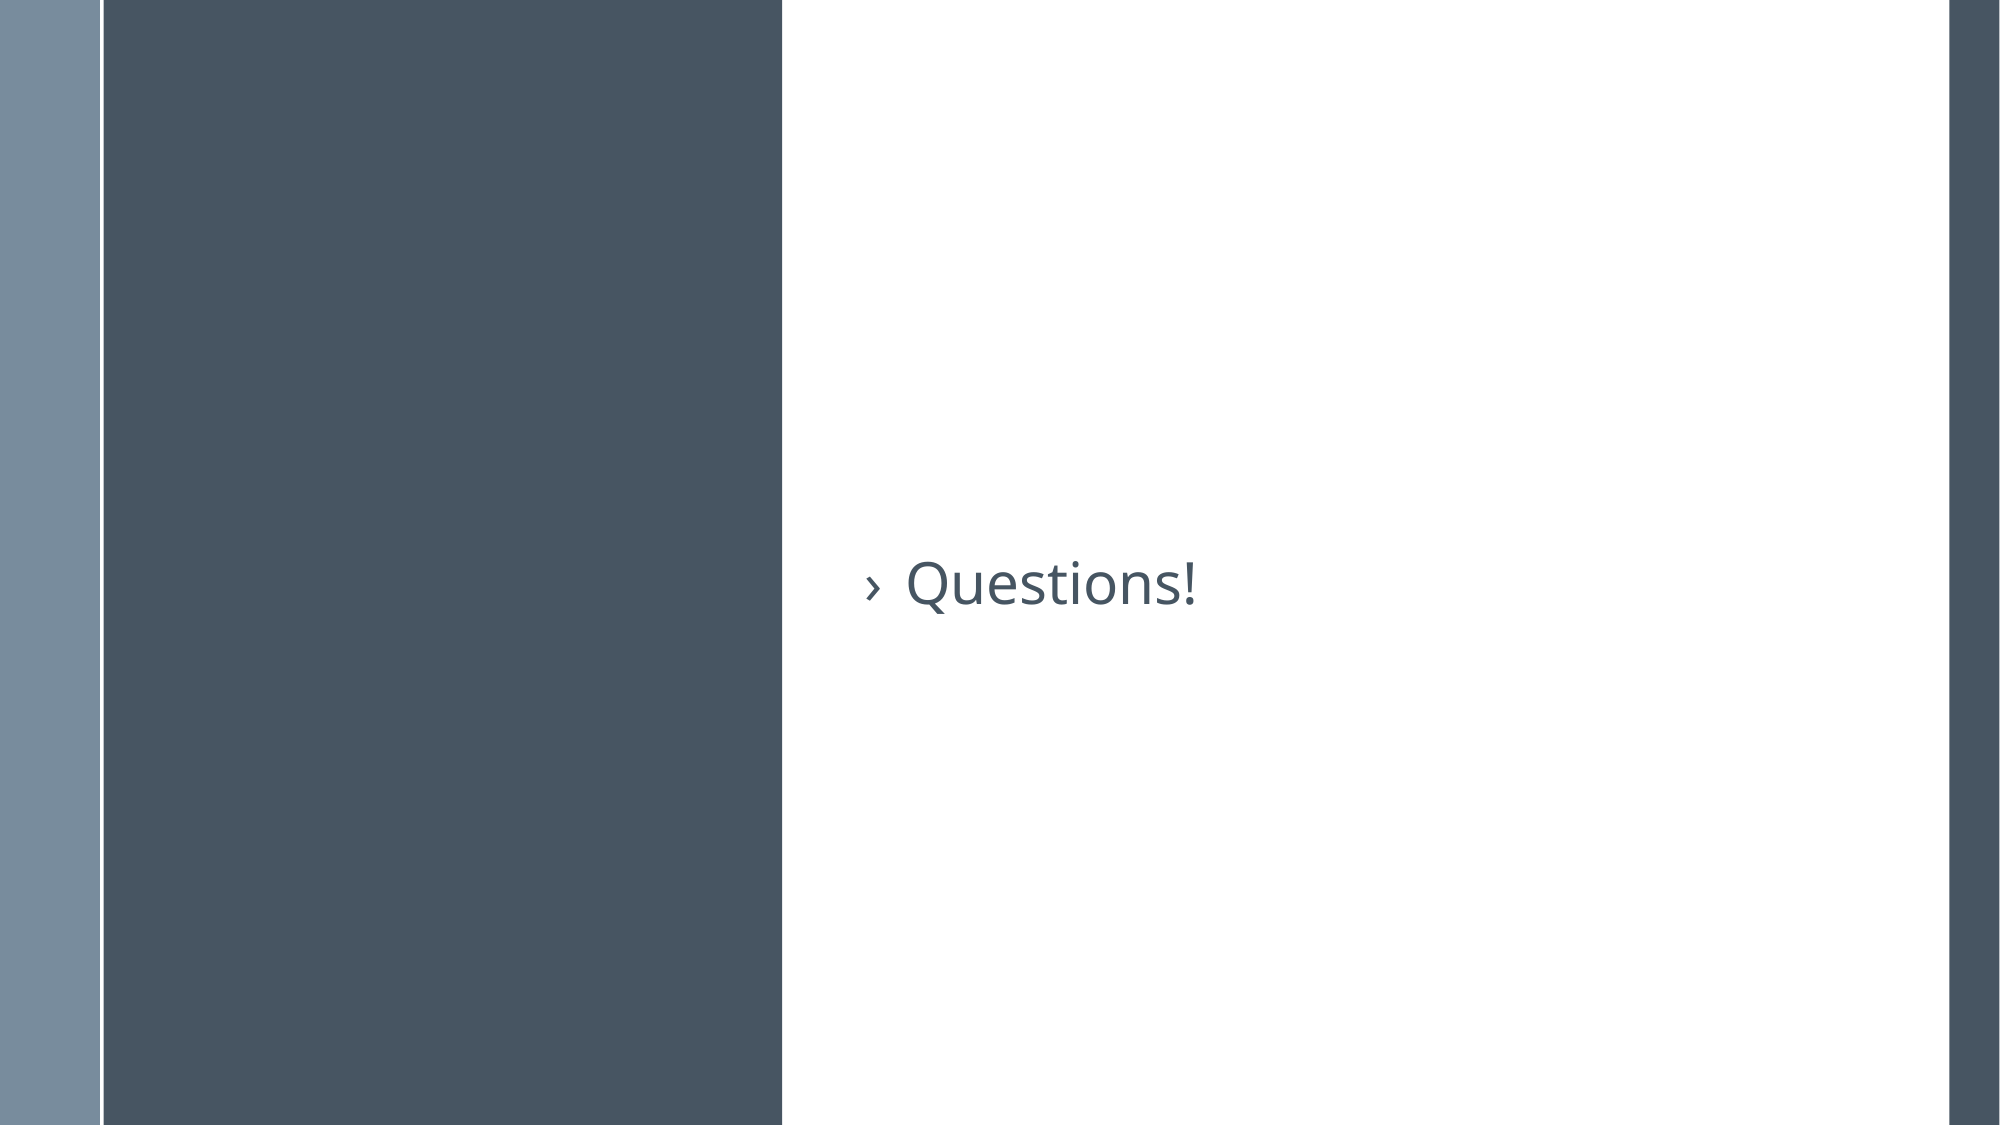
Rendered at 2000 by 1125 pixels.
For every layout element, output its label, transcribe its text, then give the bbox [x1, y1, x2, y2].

text_box Questions! [849, 79, 1867, 1013]
